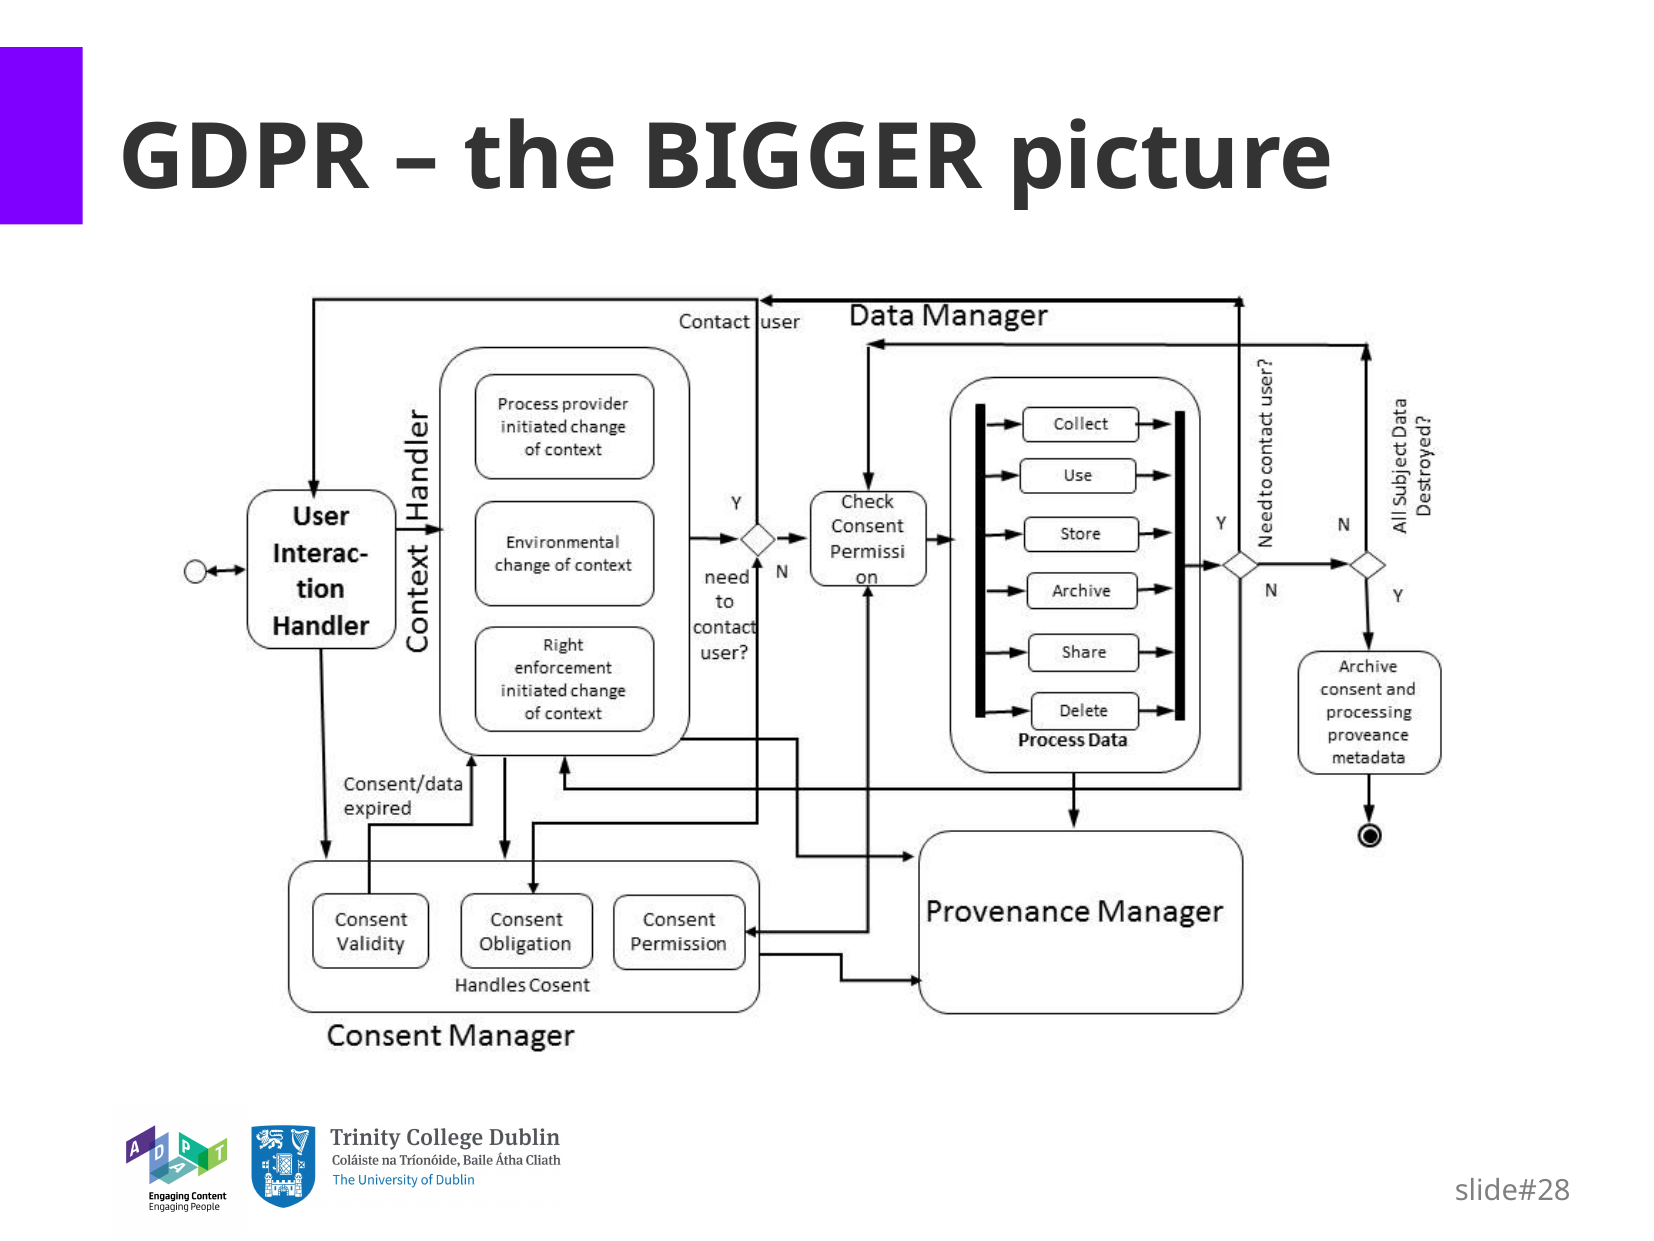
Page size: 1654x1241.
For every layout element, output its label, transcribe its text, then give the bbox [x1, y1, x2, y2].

title GDPR – the BIGGER picture [118, 49, 1571, 257]
picture [177, 261, 1453, 1081]
picture [248, 1122, 564, 1211]
picture [106, 1098, 247, 1239]
